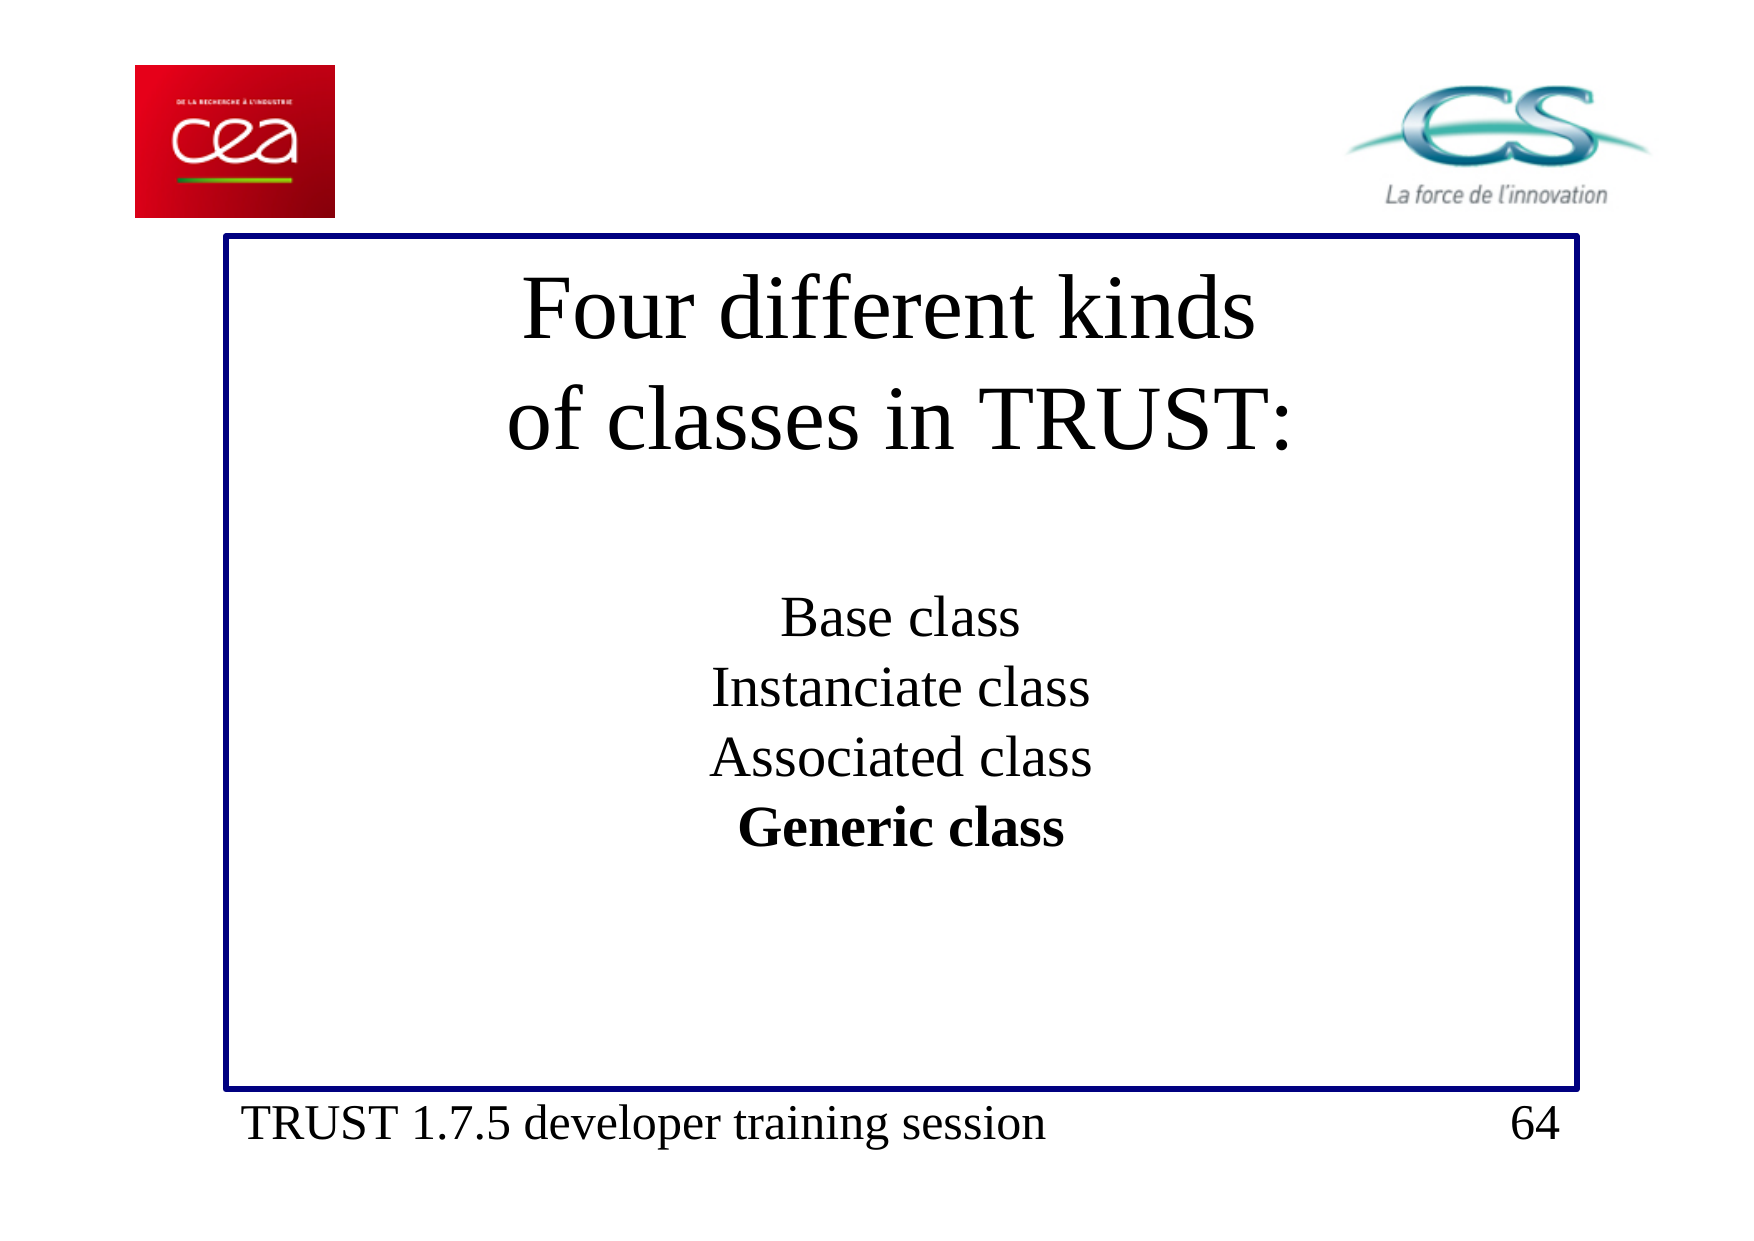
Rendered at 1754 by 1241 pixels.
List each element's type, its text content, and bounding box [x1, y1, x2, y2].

picture [1340, 73, 1662, 218]
picture [135, 65, 335, 218]
title Four different kinds of classes in TRUST: Base class Instanciate class Associated class Generic class [225, 236, 1577, 1090]
